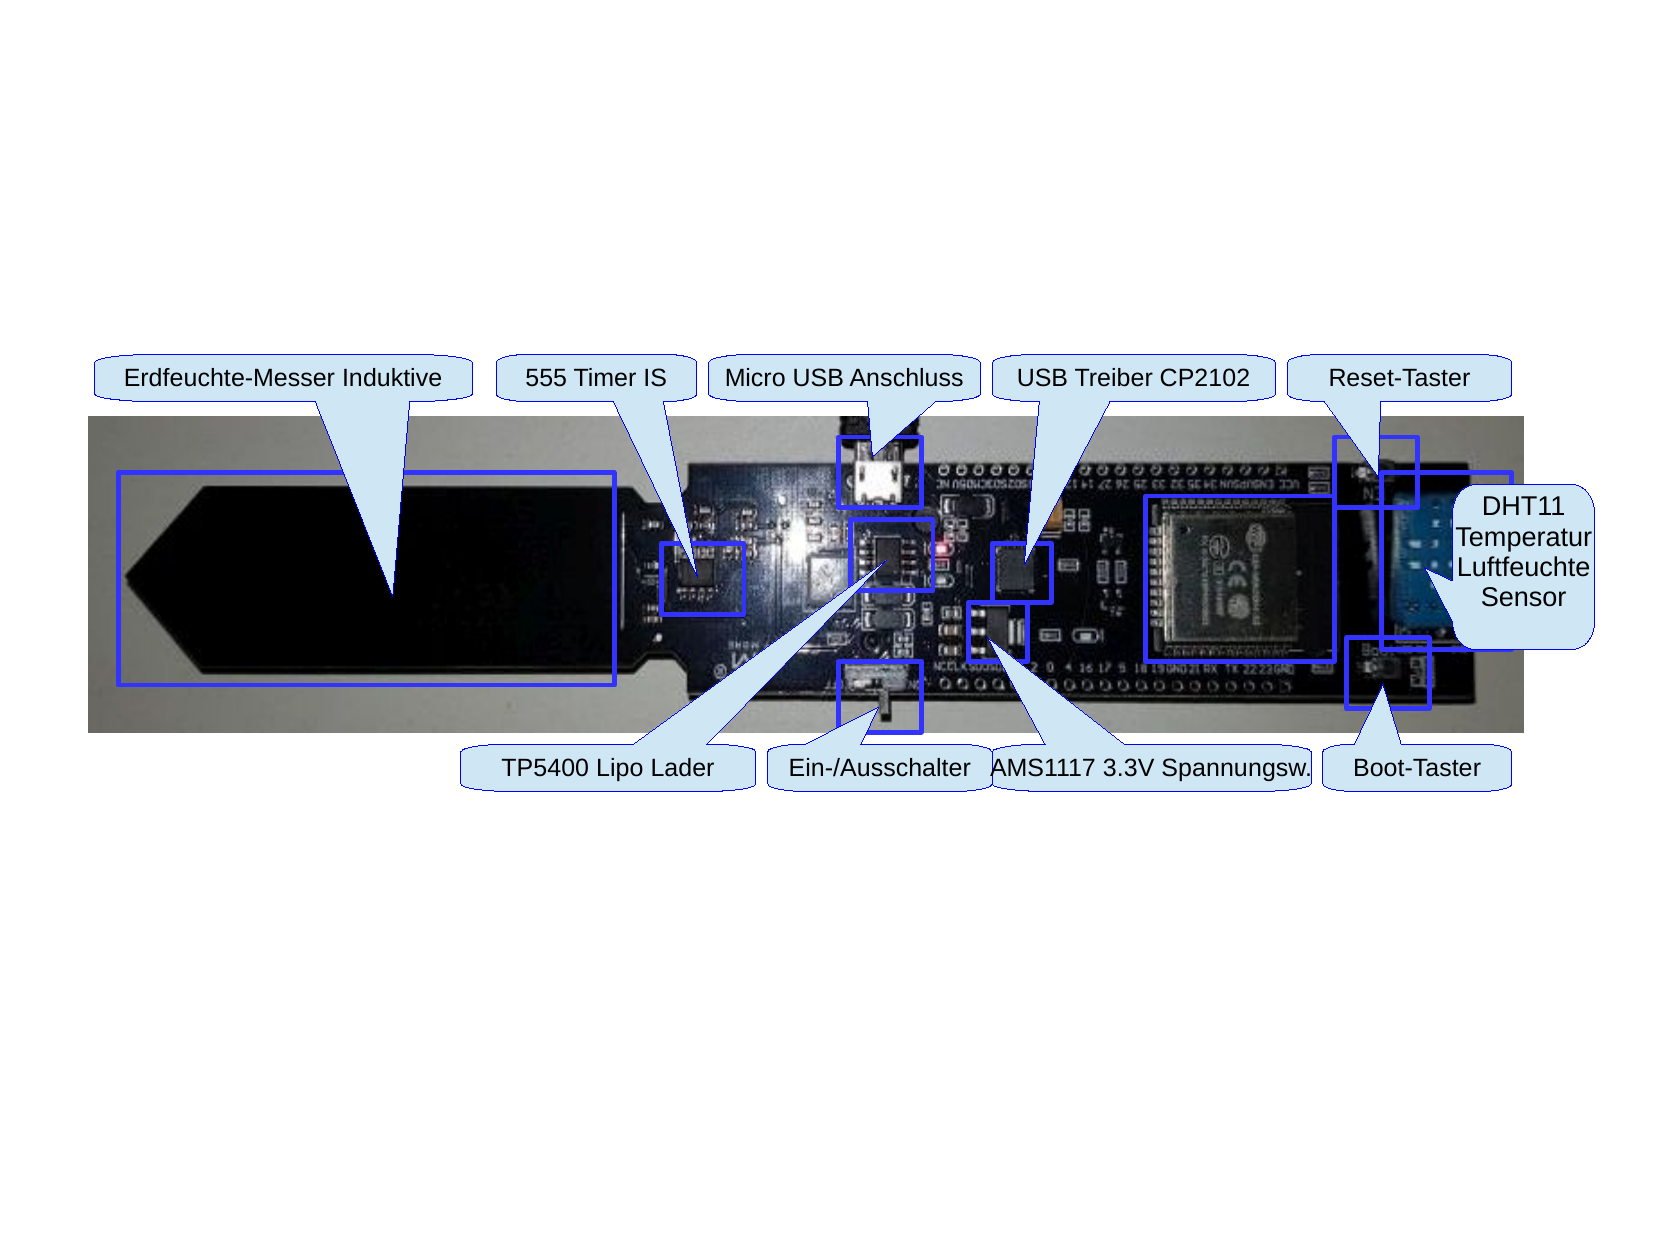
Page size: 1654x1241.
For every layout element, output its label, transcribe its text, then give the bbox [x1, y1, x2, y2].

picture [1148, 498, 1332, 659]
picture [1384, 475, 1509, 647]
picture [1337, 439, 1379, 505]
picture [841, 439, 919, 505]
picture [853, 522, 931, 588]
picture [88, 416, 1038, 733]
picture [1380, 416, 1524, 484]
picture [1392, 650, 1524, 733]
text_box Erdfeuchte-Messer Induktive [94, 354, 473, 597]
text_box Boot-Taster [1322, 683, 1512, 792]
picture [971, 605, 1025, 659]
picture [995, 546, 1049, 600]
picture [121, 475, 612, 683]
picture [1023, 416, 1379, 733]
text_box Reset-Taster [1287, 354, 1512, 477]
text_box AMS1117 3.3V Spannungsw. [987, 637, 1312, 792]
picture [1379, 439, 1415, 470]
picture [1384, 475, 1415, 505]
text_box DHT11 Temperatur Luftfeuchte Sensor [1424, 484, 1595, 650]
picture [664, 546, 742, 612]
text_box USB Treiber CP2102 [992, 354, 1276, 565]
text_box Ein-/Ausschalter [767, 707, 992, 792]
picture [841, 664, 919, 730]
text_box TP5400 Lipo Lader [460, 560, 887, 792]
picture [1384, 640, 1427, 647]
picture [1349, 640, 1427, 706]
text_box Micro USB Anschluss [708, 354, 981, 457]
text_box 555 Timer IS [496, 354, 698, 578]
